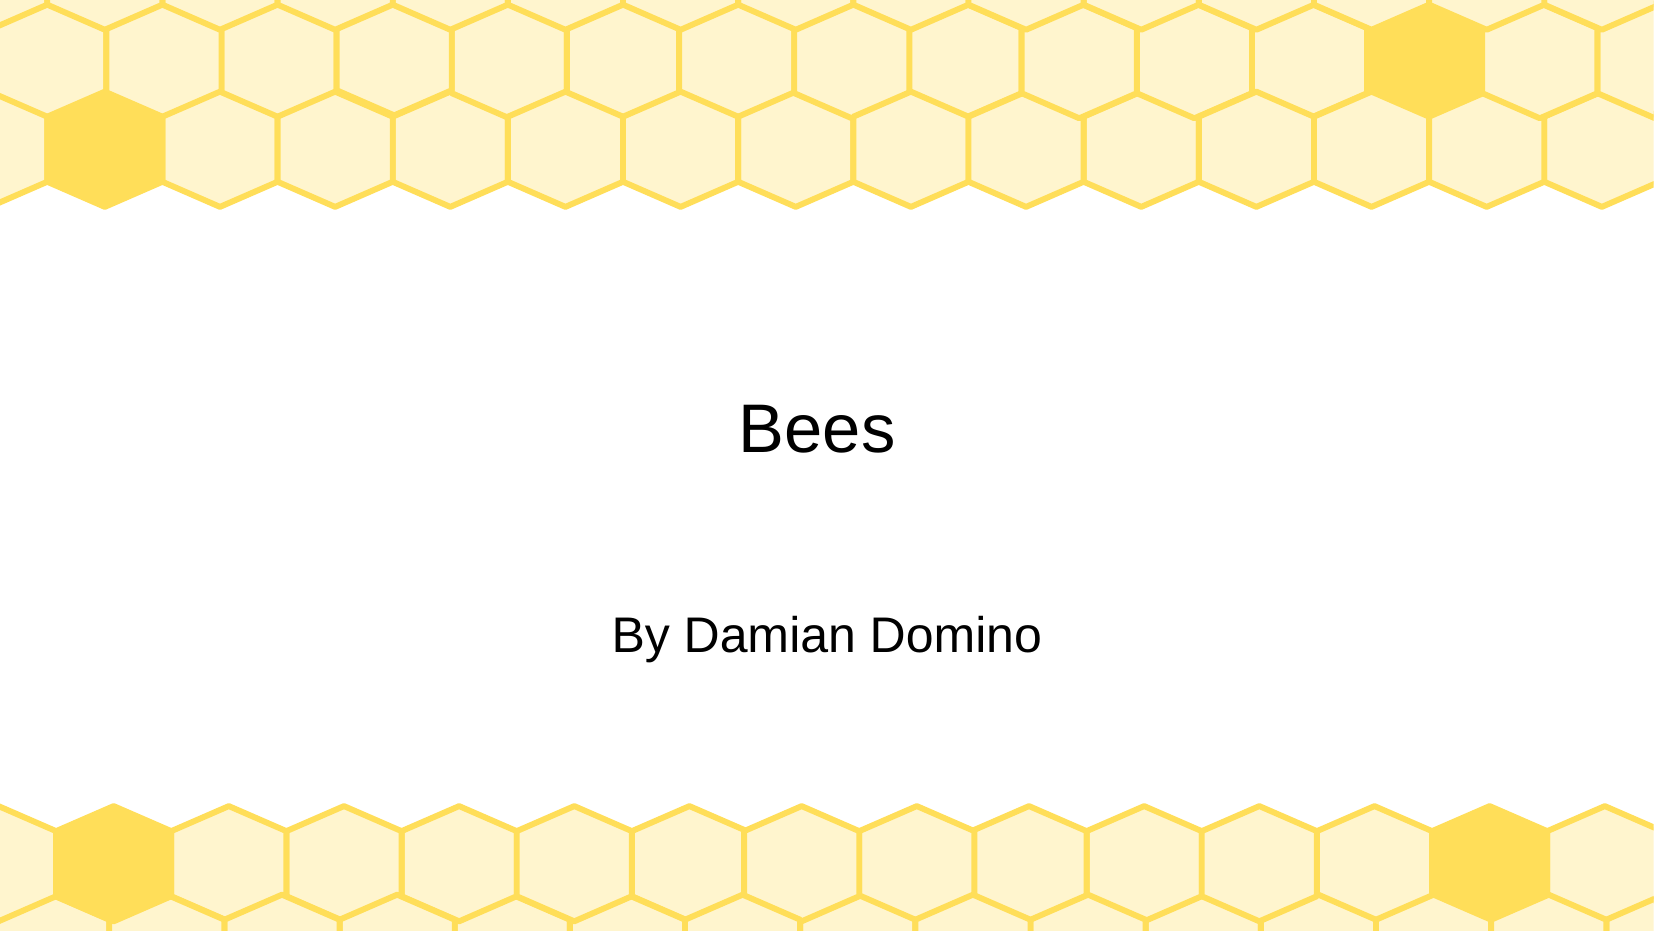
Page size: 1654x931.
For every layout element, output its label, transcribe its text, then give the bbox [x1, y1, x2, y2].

subtitle By Damian Domino [88, 561, 1565, 709]
title Bees [88, 324, 1565, 532]
